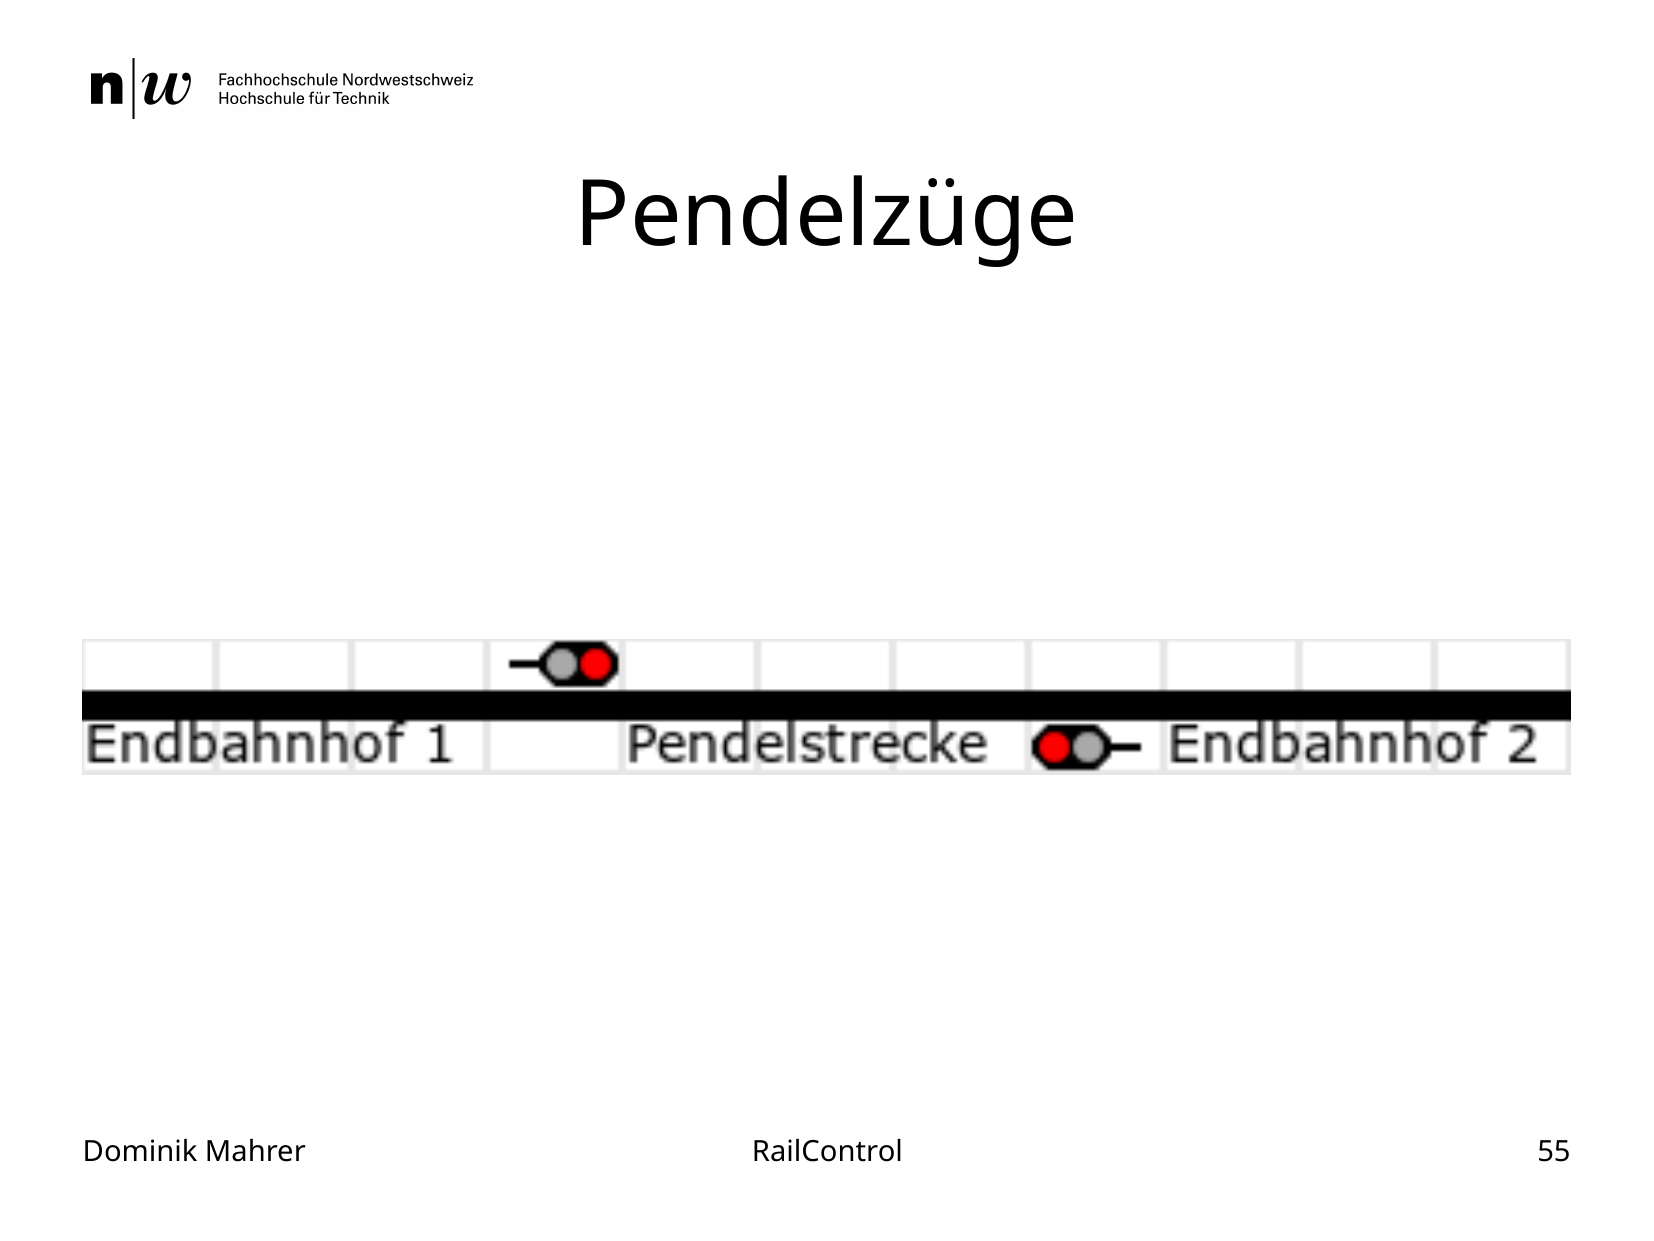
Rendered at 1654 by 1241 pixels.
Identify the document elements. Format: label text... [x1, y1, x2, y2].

title Pendelzüge [82, 153, 1571, 267]
picture [82, 639, 1571, 775]
picture [91, 58, 473, 119]
